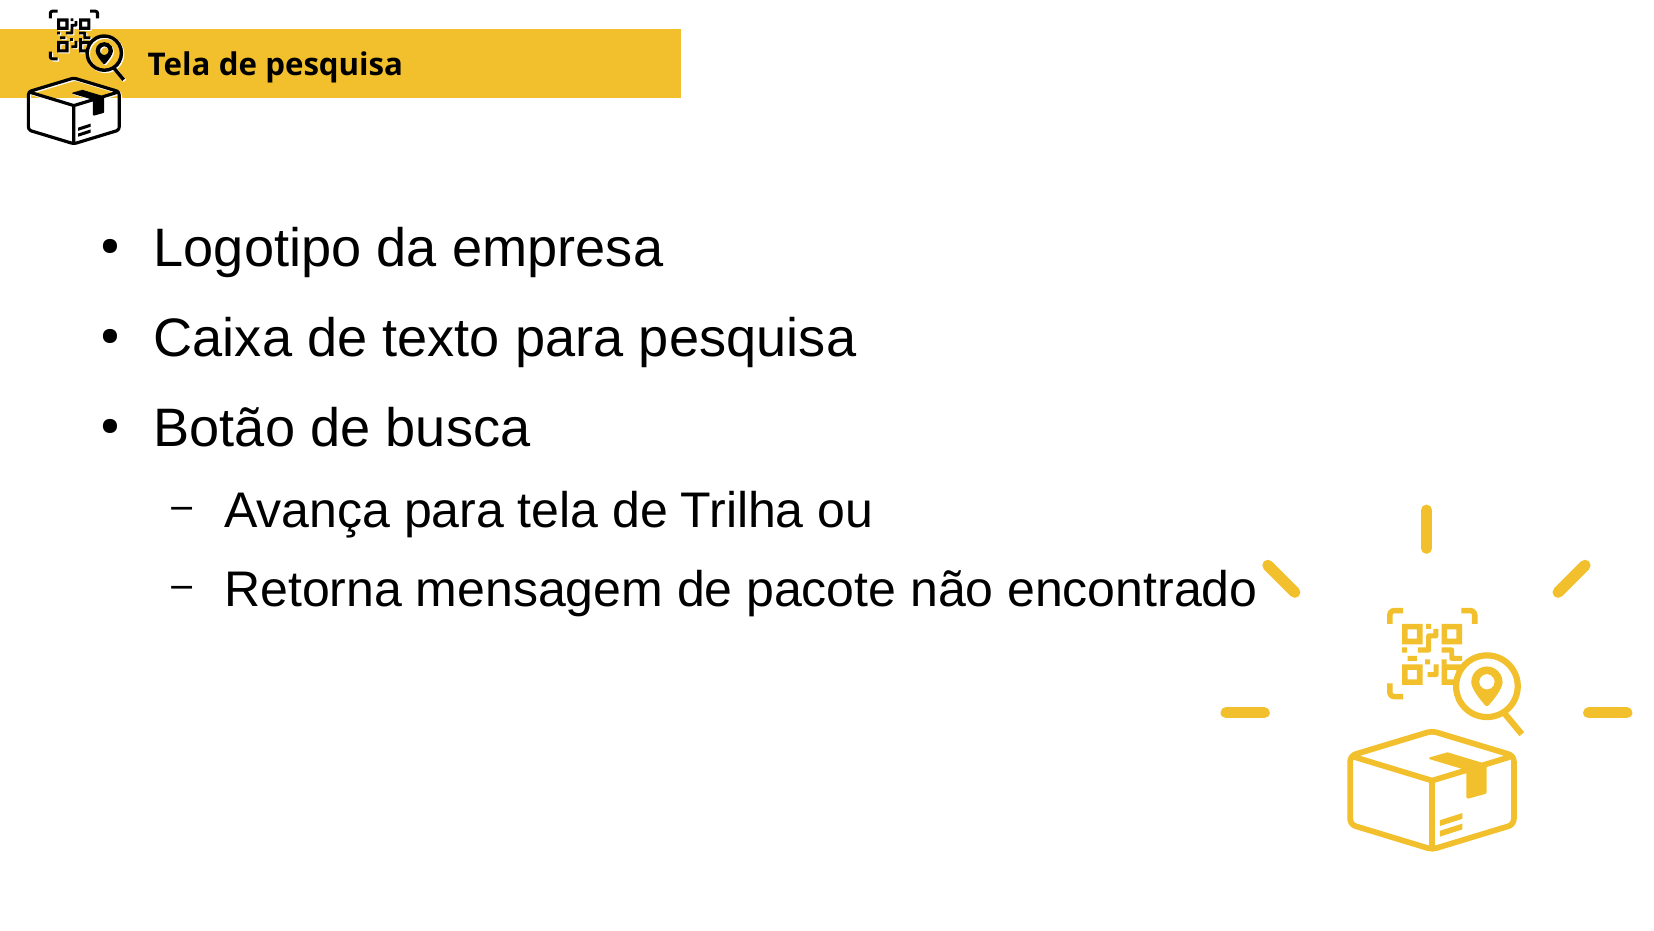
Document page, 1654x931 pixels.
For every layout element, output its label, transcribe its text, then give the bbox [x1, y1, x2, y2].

list Logotipo da empresa Caixa de texto para pesquisa Botão de busca Avança para tela de Trilha ou Retorna mensagem de pacote não encontrado [82, 217, 1571, 758]
title Tela de pesquisa [147, 32, 680, 94]
